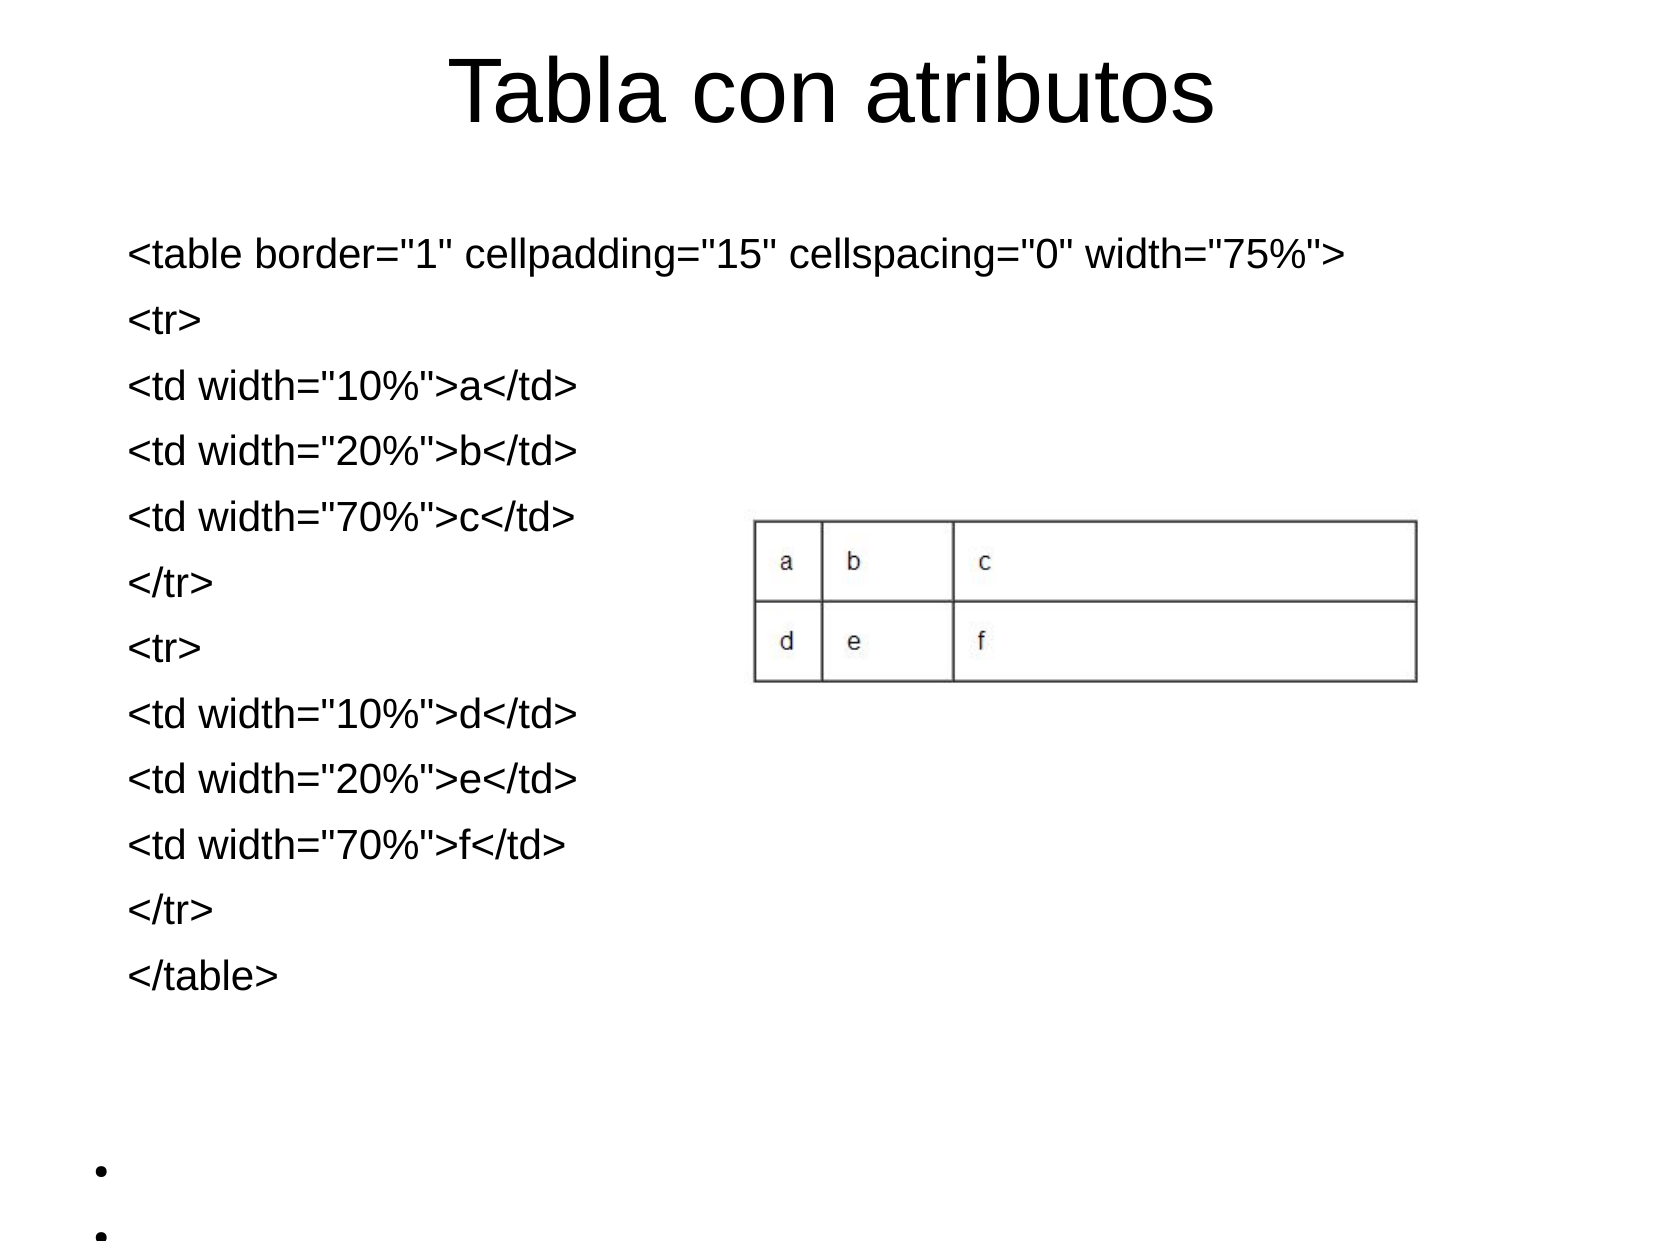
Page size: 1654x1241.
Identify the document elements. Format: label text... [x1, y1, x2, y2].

title Tabla con atributos [88, 16, 1577, 165]
list <table border="1" cellpadding="15" cellspacing="0" width="75%"> <tr> <td width="10%">a</td> <td width="20%">b</td> <td width="70%">c</td> </tr> <tr> <td width="10%">d</td> <td width="20%">e</td> <td width="70%">f</td> </tr> </table> [82, 165, 1583, 1134]
picture [744, 509, 1432, 697]
